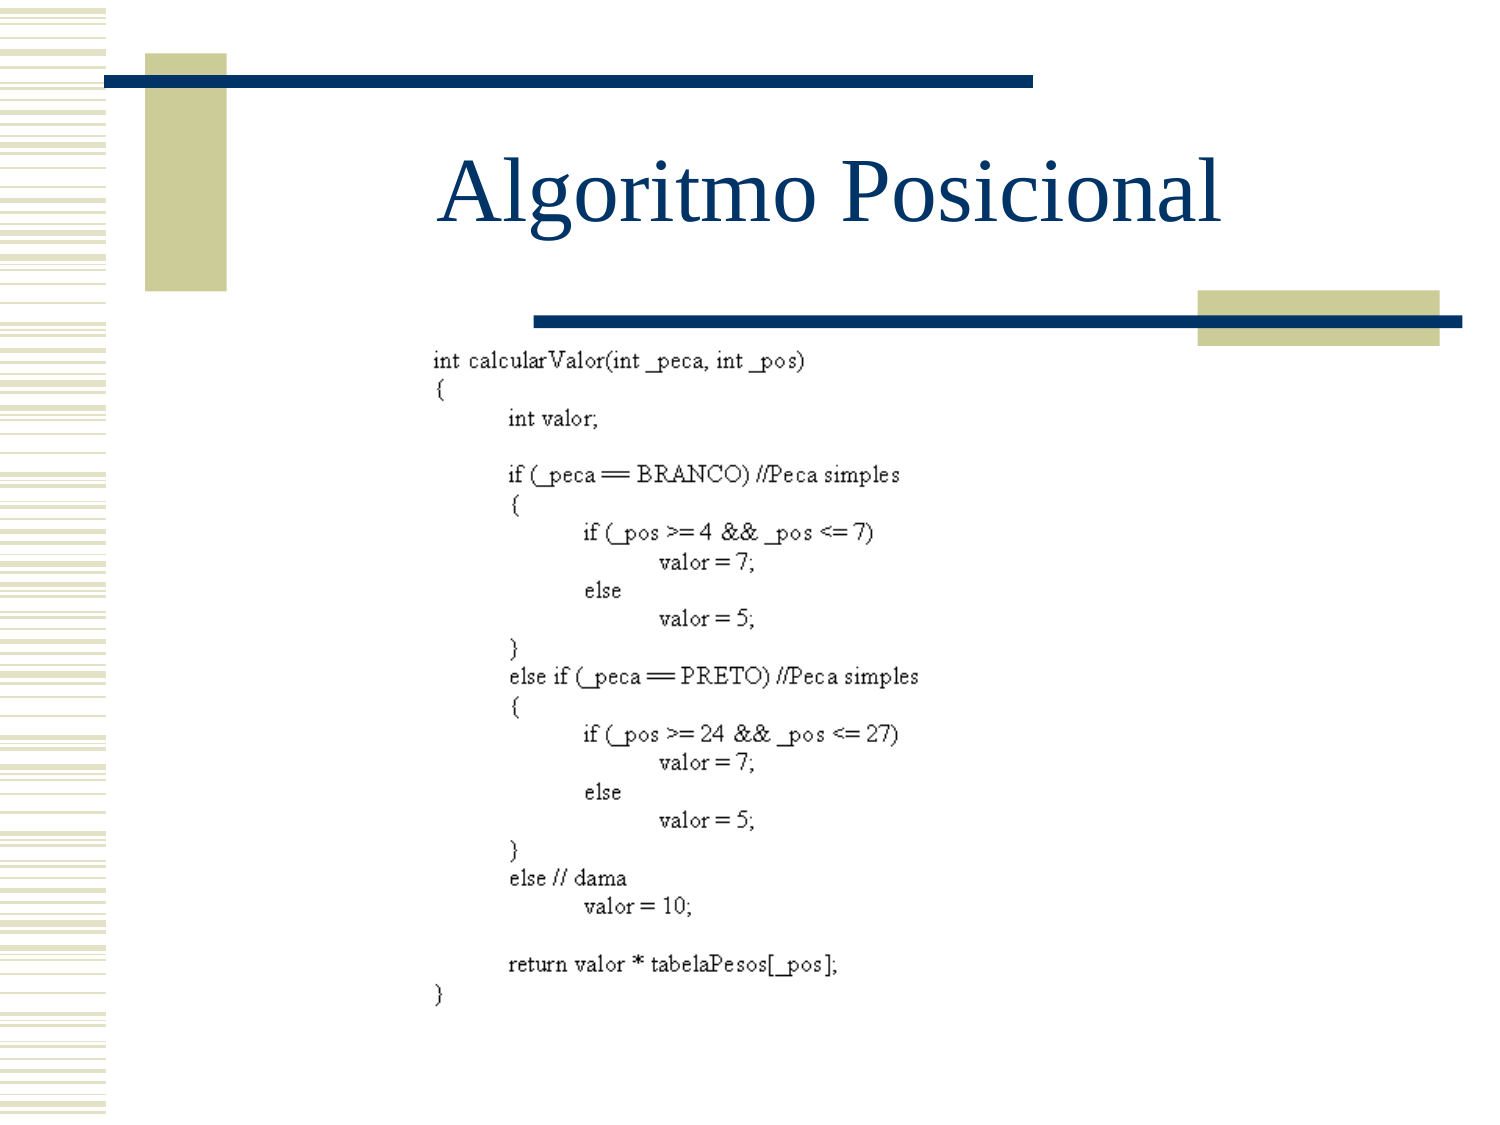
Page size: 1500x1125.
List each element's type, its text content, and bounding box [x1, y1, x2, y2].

title Algoritmo Posicional [225, 99, 1436, 288]
chart [425, 337, 946, 1011]
